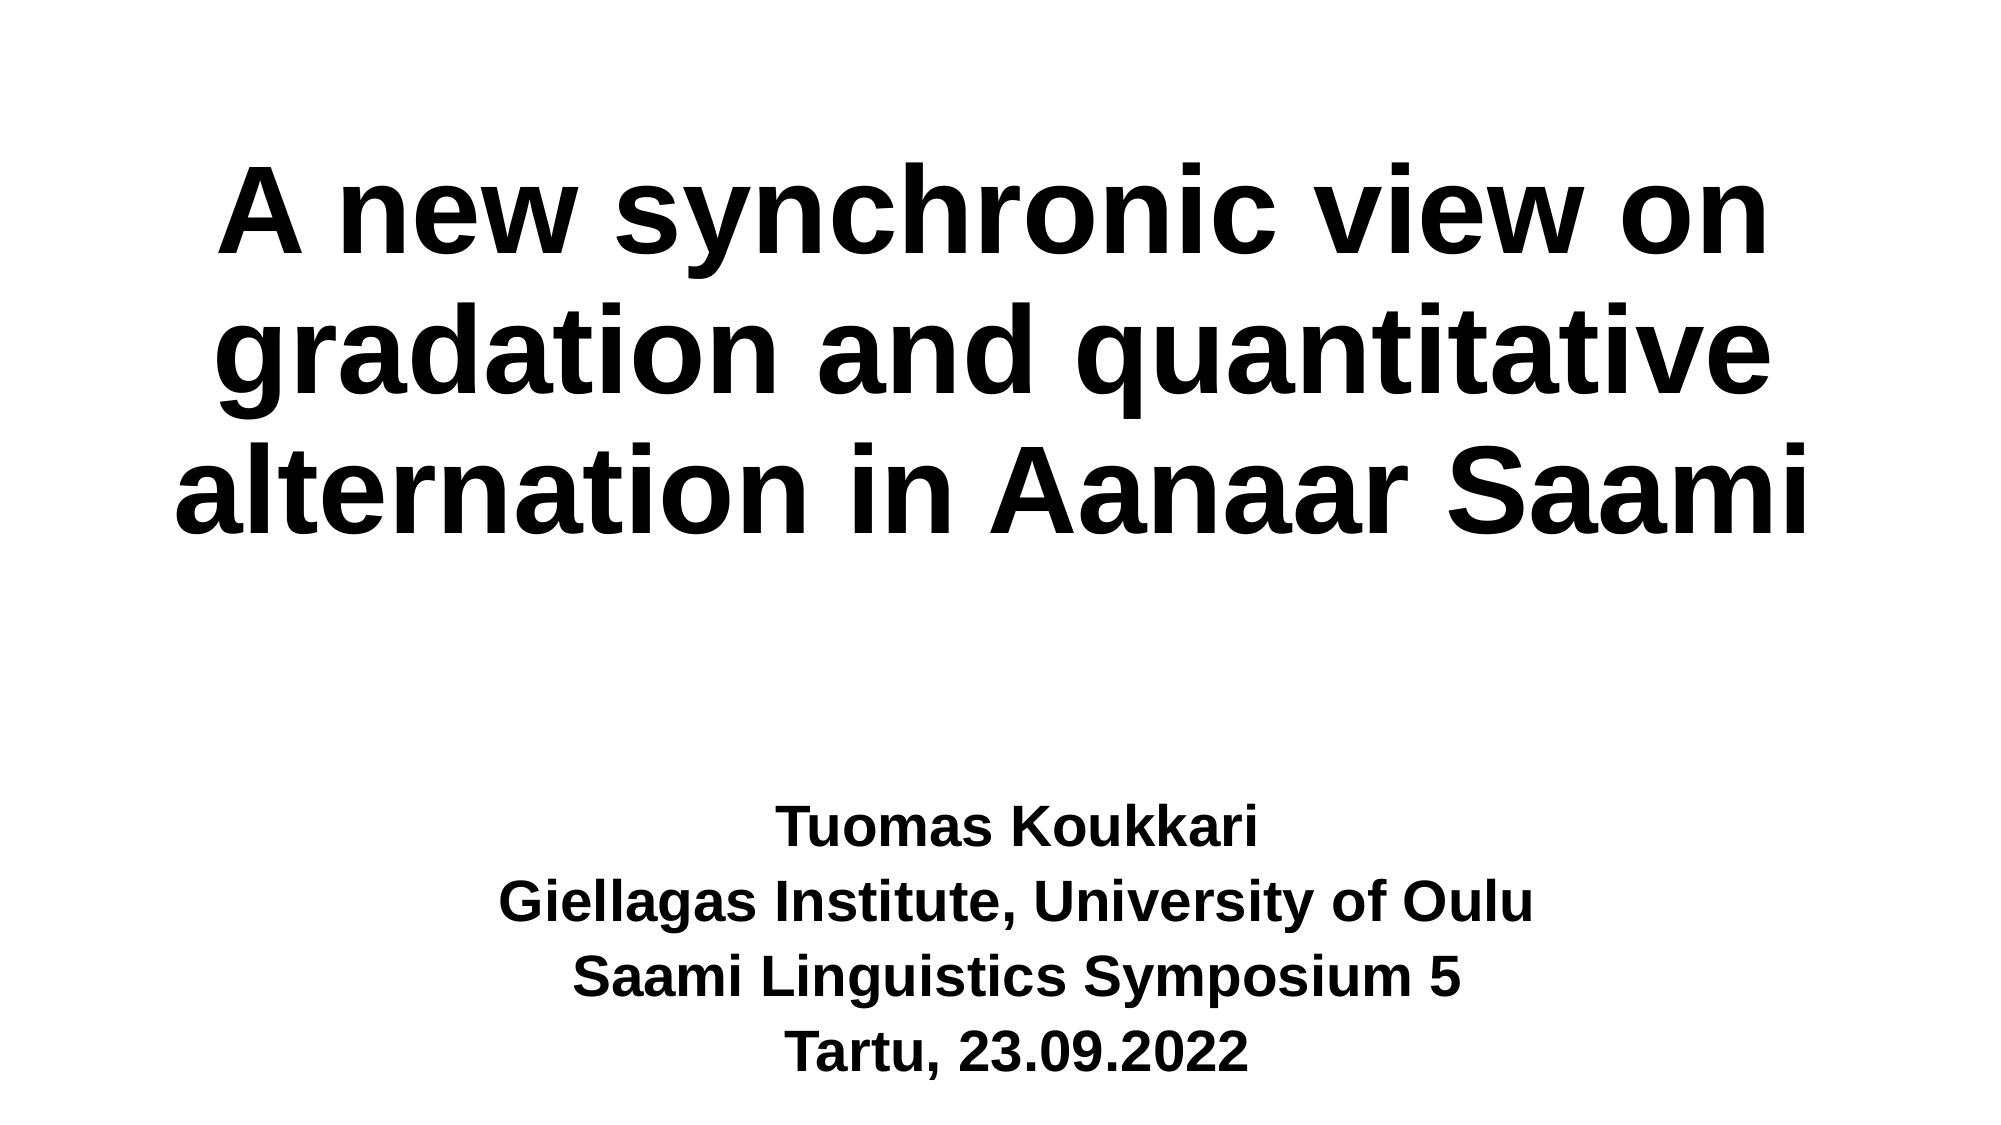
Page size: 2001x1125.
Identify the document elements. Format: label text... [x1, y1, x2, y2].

title A new synchronic view on gradation and quantitative alternation in Aanaar Saami [93, 79, 1894, 621]
subtitle Tuomas Koukkari Giellagas Institute, University of Oulu Saami Linguistics Symposium 5 Tartu, 23.09.2022 [117, 750, 1918, 1118]
